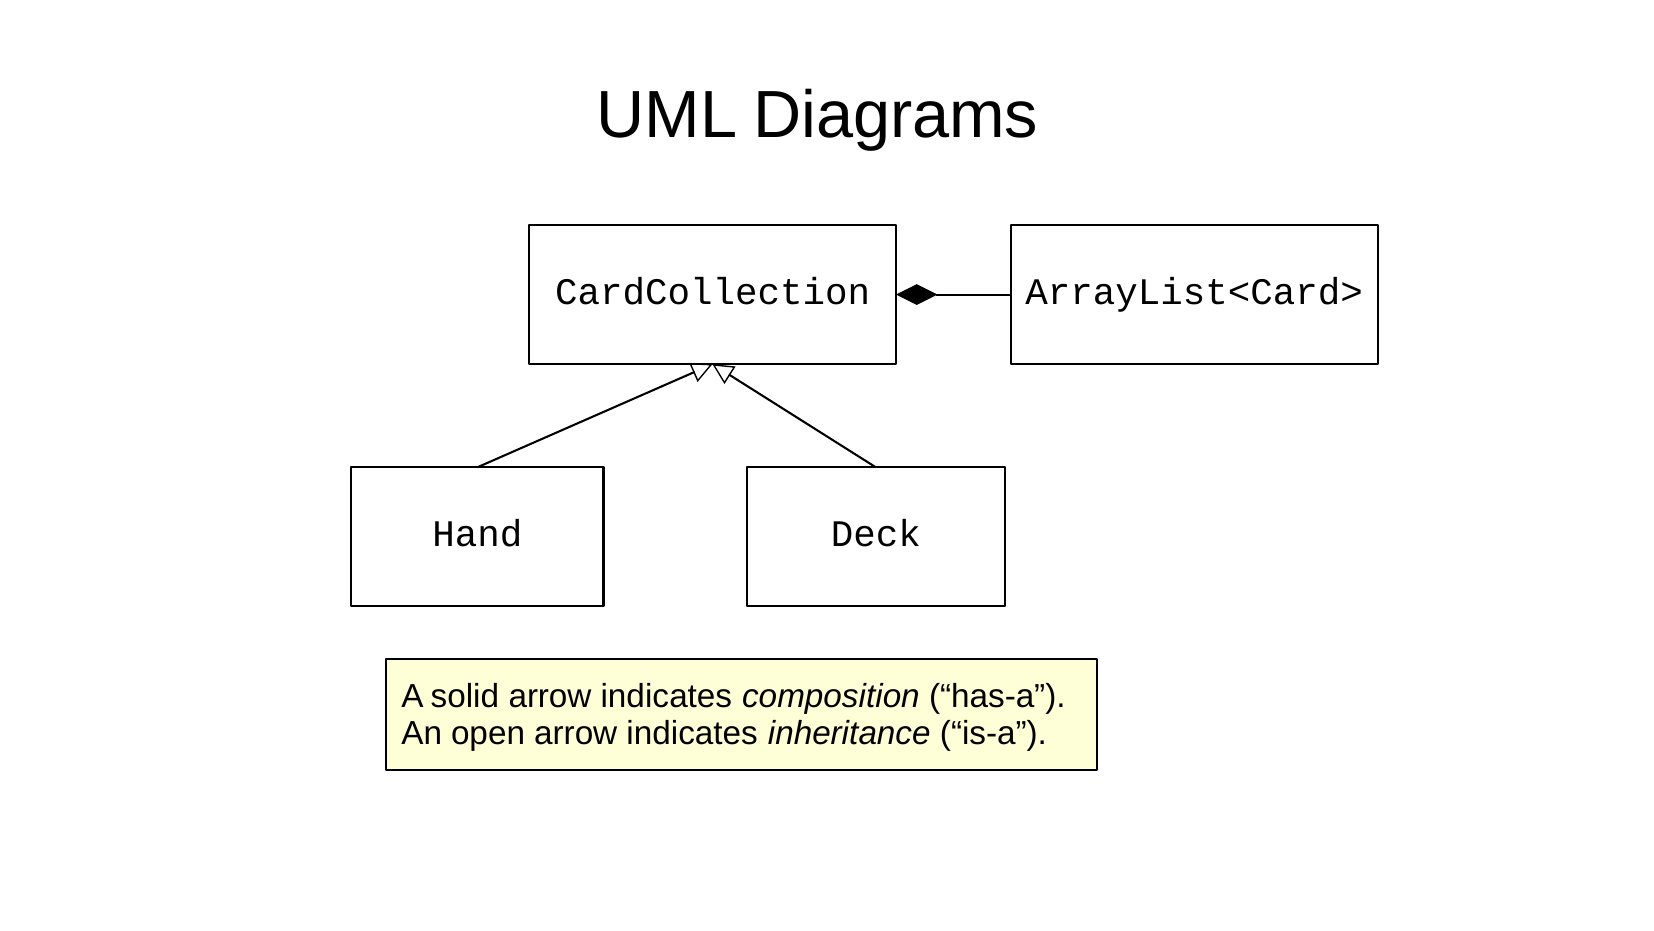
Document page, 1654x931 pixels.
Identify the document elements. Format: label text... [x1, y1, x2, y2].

title UML Diagrams [82, 37, 1571, 193]
text_box Deck [746, 467, 1005, 607]
text_box A solid arrow indicates composition (“has-a”). An open arrow indicates inheritance (“is-a”). [385, 659, 1097, 770]
text_box CardCollection [528, 225, 896, 365]
text_box Hand [351, 467, 604, 607]
text_box ArrayList<Card> [1010, 225, 1378, 365]
